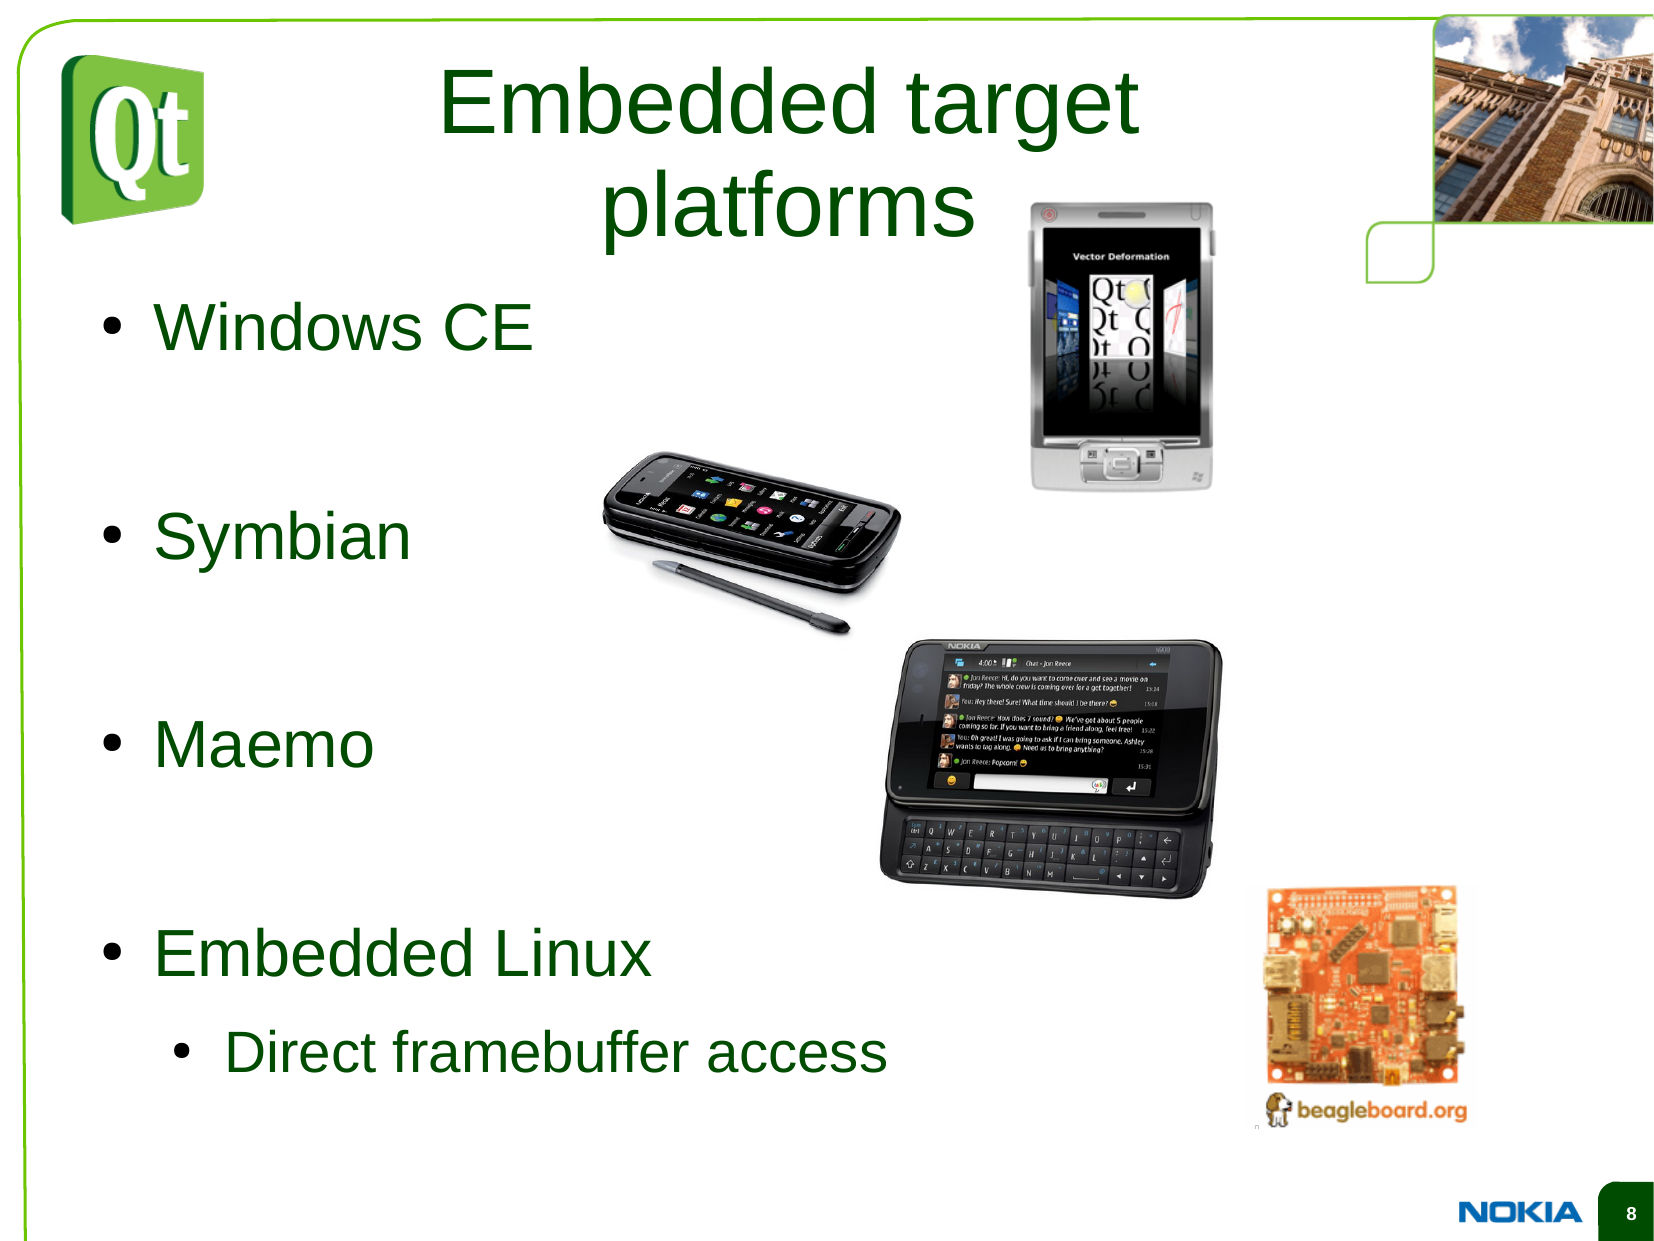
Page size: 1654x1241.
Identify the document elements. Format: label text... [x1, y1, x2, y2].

picture [1342, 3, 1654, 304]
title Embedded target platforms [251, 49, 1327, 257]
picture [61, 55, 204, 225]
list Windows CE Symbian Maemo Embedded Linux Direct framebuffer access [82, 290, 1571, 1094]
picture [578, 429, 1478, 1129]
picture [1027, 199, 1218, 496]
picture [1459, 1201, 1583, 1223]
